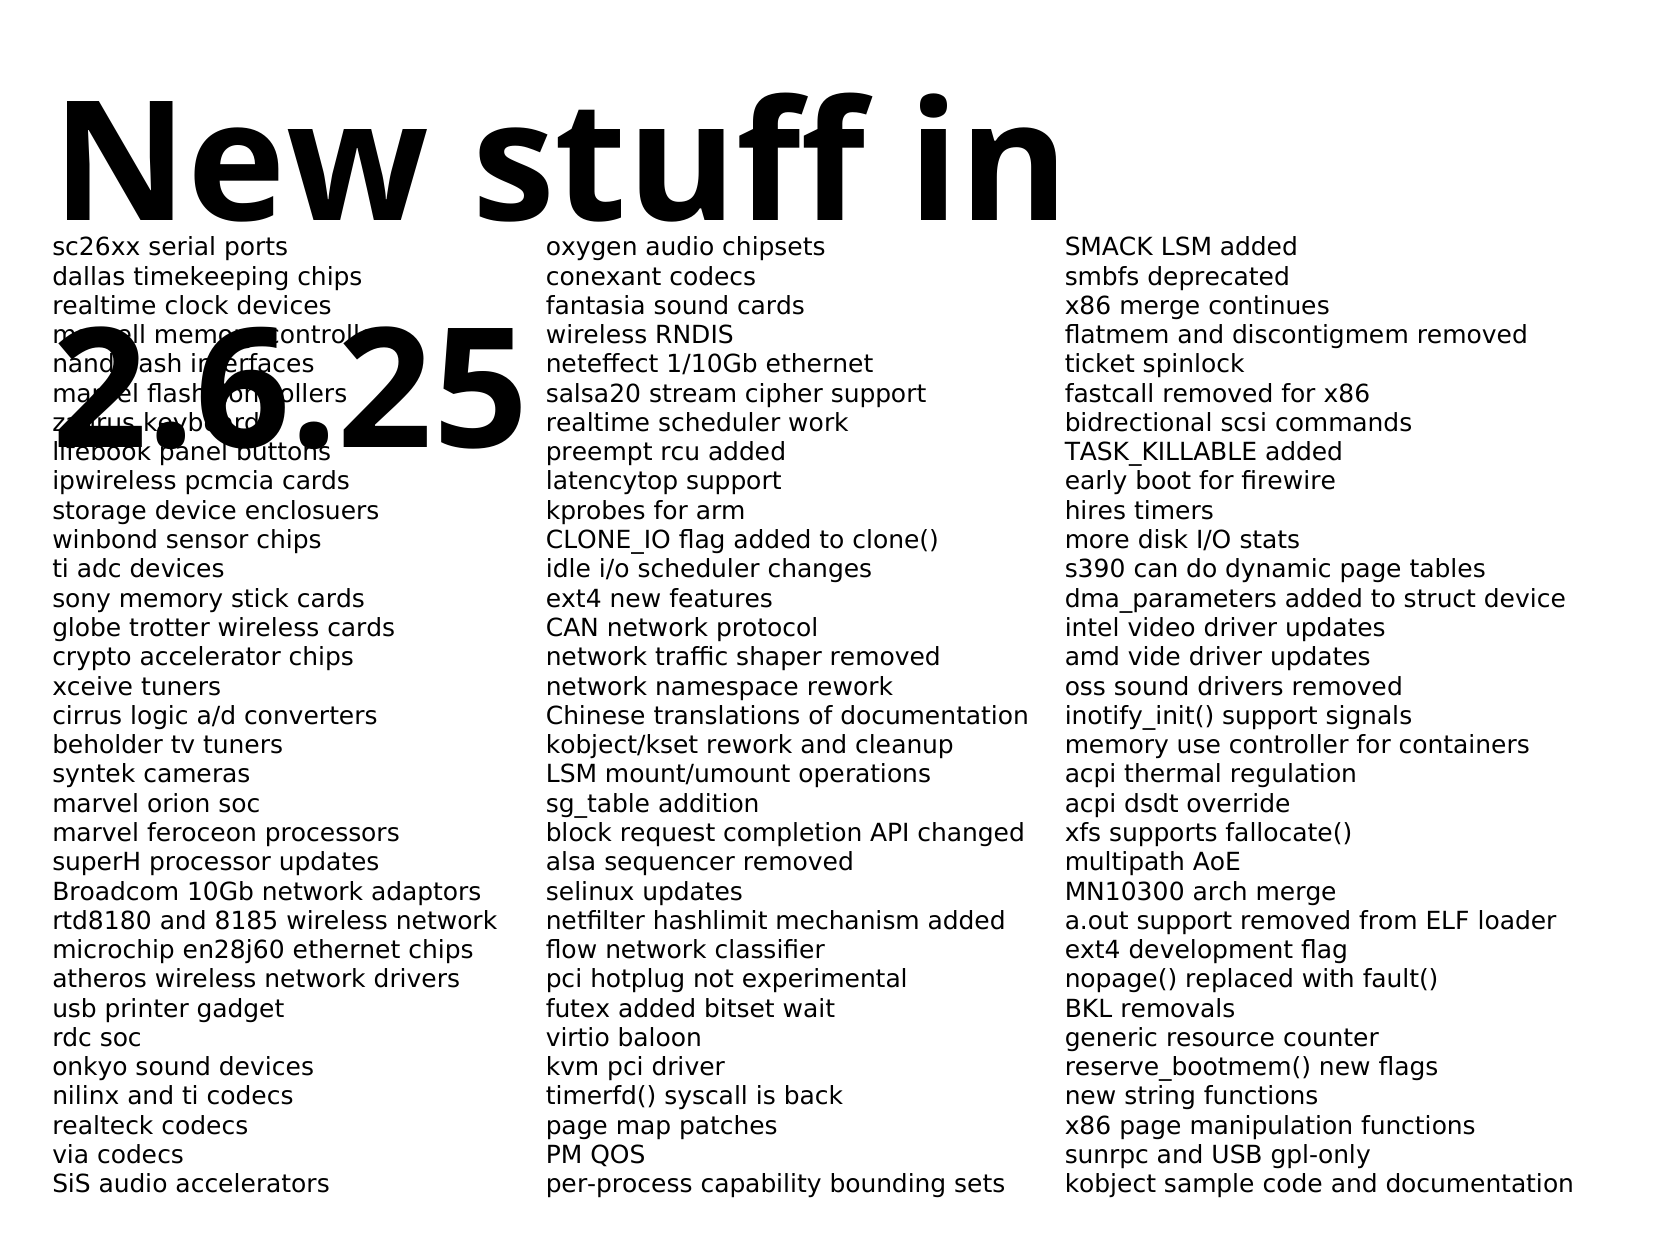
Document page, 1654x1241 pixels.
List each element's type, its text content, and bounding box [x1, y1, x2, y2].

text_box New stuff in 2.6.25 [37, 34, 1576, 263]
text_box SMACK LSM added smbfs deprecated x86 merge continues flatmem and discontigmem removed ticket spinlock fastcall removed for x86 bidrectional scsi commands TASK_KILLABLE added early boot for firewire hires timers more disk I/O stats s390 can do dynamic page tables dma_parameters added to struct device intel video driver updates amd vide driver updates oss sound drivers removed inotify_init() support signals memory use controller for containers acpi thermal regulation acpi dsdt override xfs supports fallocate() multipath AoE MN10300 arch merge a.out support removed from ELF loader ext4 development flag nopage() replaced with fault() BKL removals generic resource counter reserve_bootmem() new flags new string functions x86 page manipulation functions sunrpc and USB gpl-only kobject sample code and documentation [1050, 225, 1590, 1207]
text_box oxygen audio chipsets conexant codecs fantasia sound cards wireless RNDIS neteffect 1/10Gb ethernet salsa20 stream cipher support realtime scheduler work preempt rcu added latencytop support kprobes for arm CLONE_IO flag added to clone() idle i/o scheduler changes ext4 new features CAN network protocol network traffic shaper removed network namespace rework Chinese translations of documentation kobject/kset rework and cleanup LSM mount/umount operations sg_table addition block request completion API changed alsa sequencer removed selinux updates netfilter hashlimit mechanism added flow network classifier pci hotplug not experimental futex added bitset wait virtio baloon kvm pci driver timerfd() syscall is back page map patches PM QOS per-process capability bounding sets [531, 225, 1045, 1207]
text_box sc26xx serial ports dallas timekeeping chips realtime clock devices marvell memory controllers nand flash interfaces marvel flash controllers zaurus keyboards lifebook panel buttons ipwireless pcmcia cards storage device enclosuers winbond sensor chips ti adc devices sony memory stick cards globe trotter wireless cards crypto accelerator chips xceive tuners cirrus logic a/d converters beholder tv tuners syntek cameras marvel orion soc marvel feroceon processors superH processor updates Broadcom 10Gb network adaptors rtd8180 and 8185 wireless network microchip en28j60 ethernet chips atheros wireless network drivers usb printer gadget rdc soc onkyo sound devices nilinx and ti codecs realteck codecs via codecs SiS audio accelerators [37, 225, 513, 1207]
